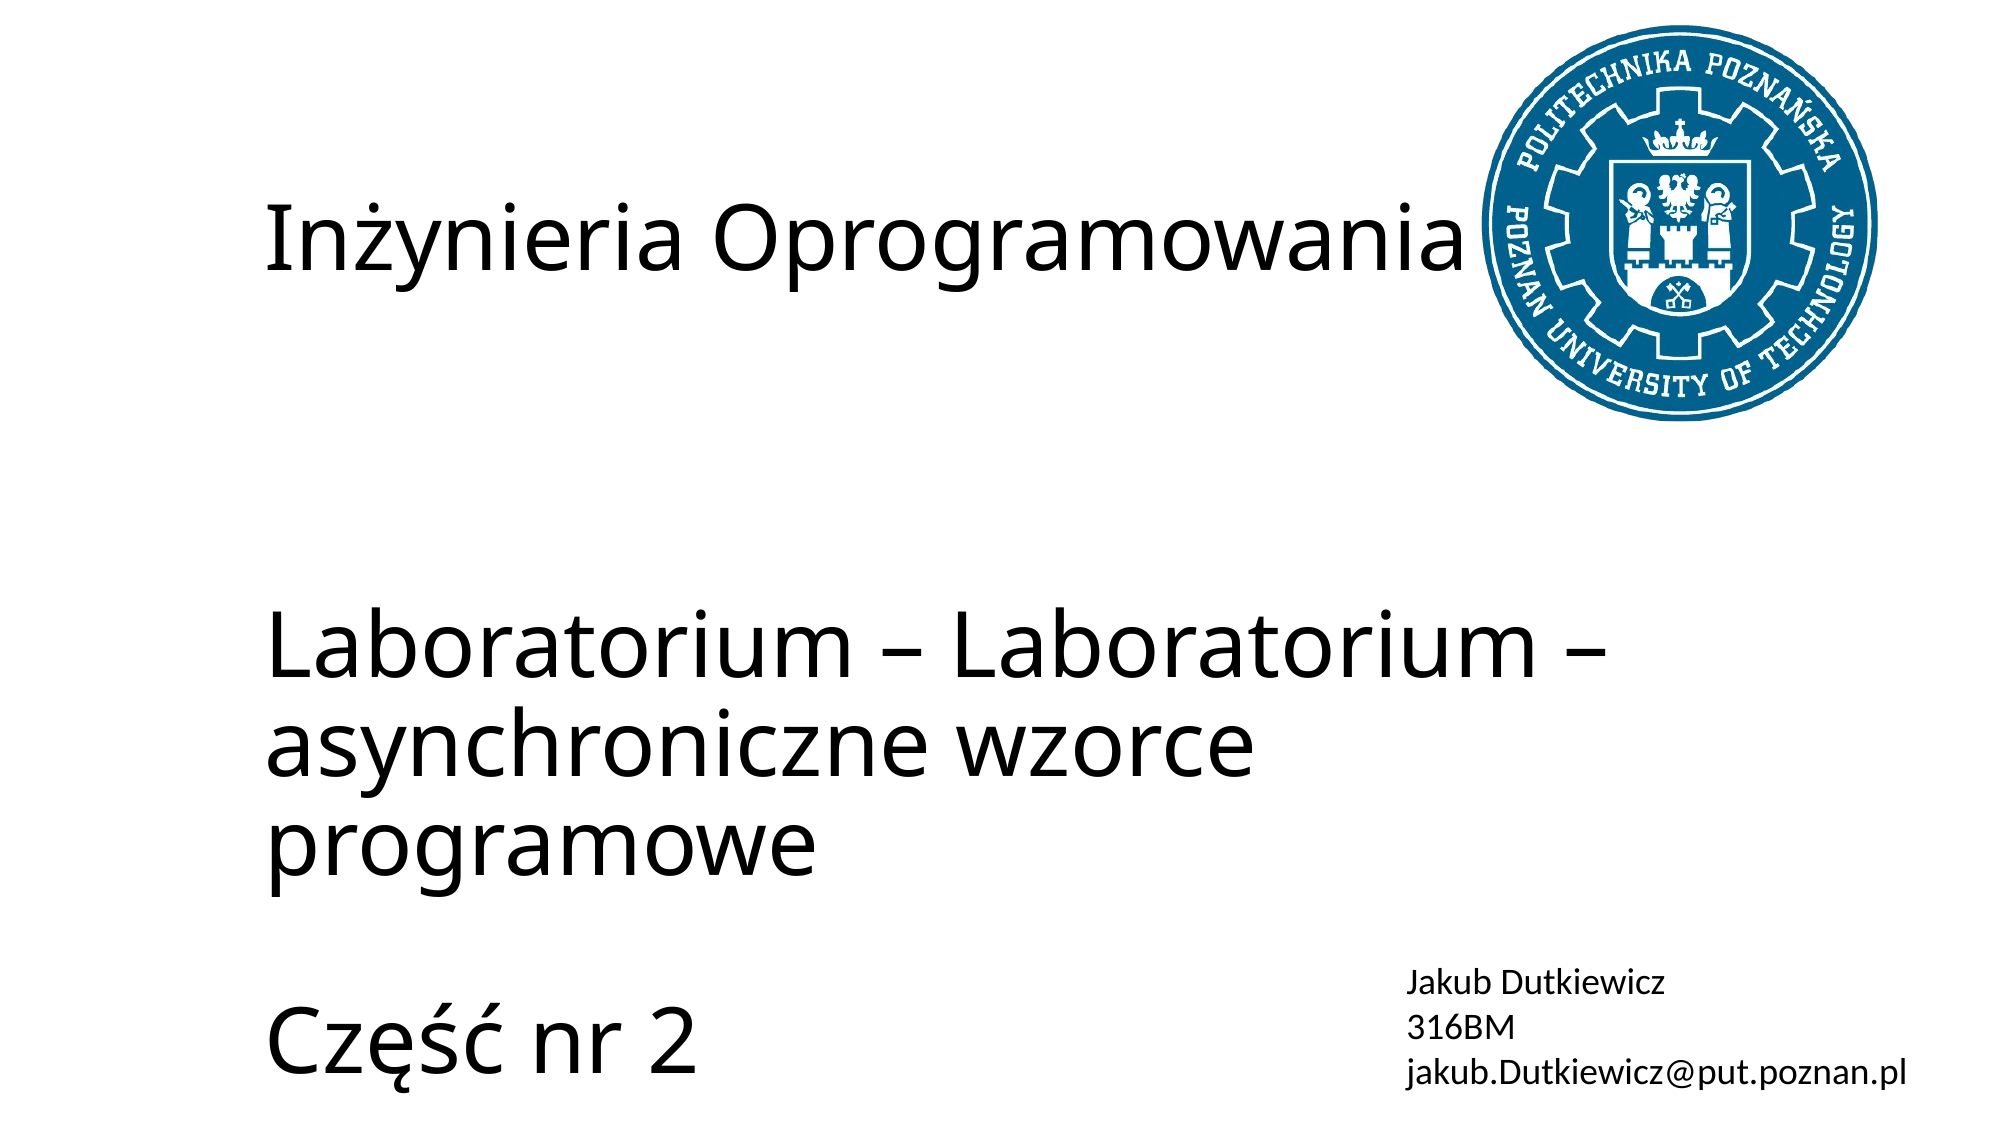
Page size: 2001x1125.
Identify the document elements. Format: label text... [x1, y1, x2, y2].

picture [1481, 24, 1878, 214]
text_box Jakub Dutkiewicz 316BM jakub.Dutkiewicz@put.poznan.pl [1391, 949, 1968, 1100]
picture [1700, 248, 1878, 422]
picture [1489, 32, 1872, 415]
picture [1481, 232, 1661, 422]
subtitle Laboratorium – Laboratorium – asynchroniczne wzorce programowe Część nr 2 Wzorzec programowy APM [249, 590, 1750, 863]
title Inżynieria Oprogramowania [249, 184, 1750, 576]
